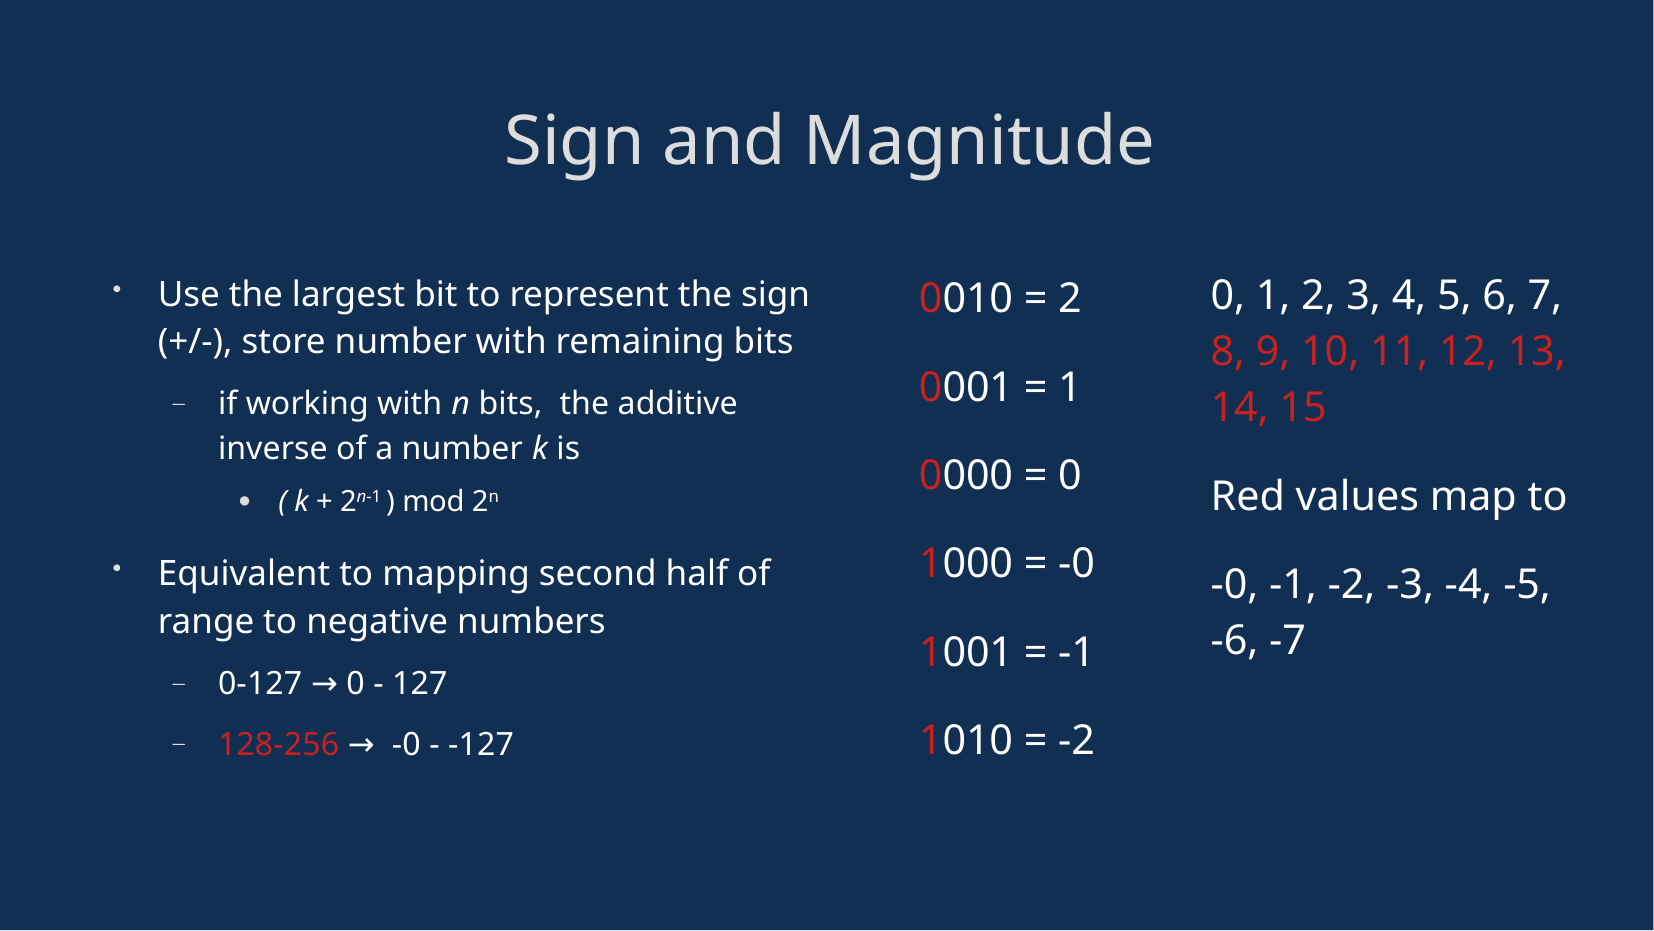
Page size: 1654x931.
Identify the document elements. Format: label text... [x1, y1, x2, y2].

list 0, 1, 2, 3, 4, 5, 6, 7, 8, 9, 10, 11, 12, 13, 14, 15 Red values map to -0, -1, -2, -3, -4, -5, -6, -7 [1210, 265, 1574, 803]
list Use the largest bit to represent the sign (+/-), store number with remaining bits if working with n bits, the additive inverse of a number k is ( k + 2n-1 ) mod 2n Equivalent to mapping second half of range to negative numbers 0-127 → 0 - 127 128-256 → -0 - -127 [97, 268, 813, 806]
title Sign and Magnitude [97, 56, 1563, 220]
list 0010 = 2 0001 = 1 0000 = 0 1000 = -0 1001 = -1 1010 = -2 [848, 268, 1211, 806]
